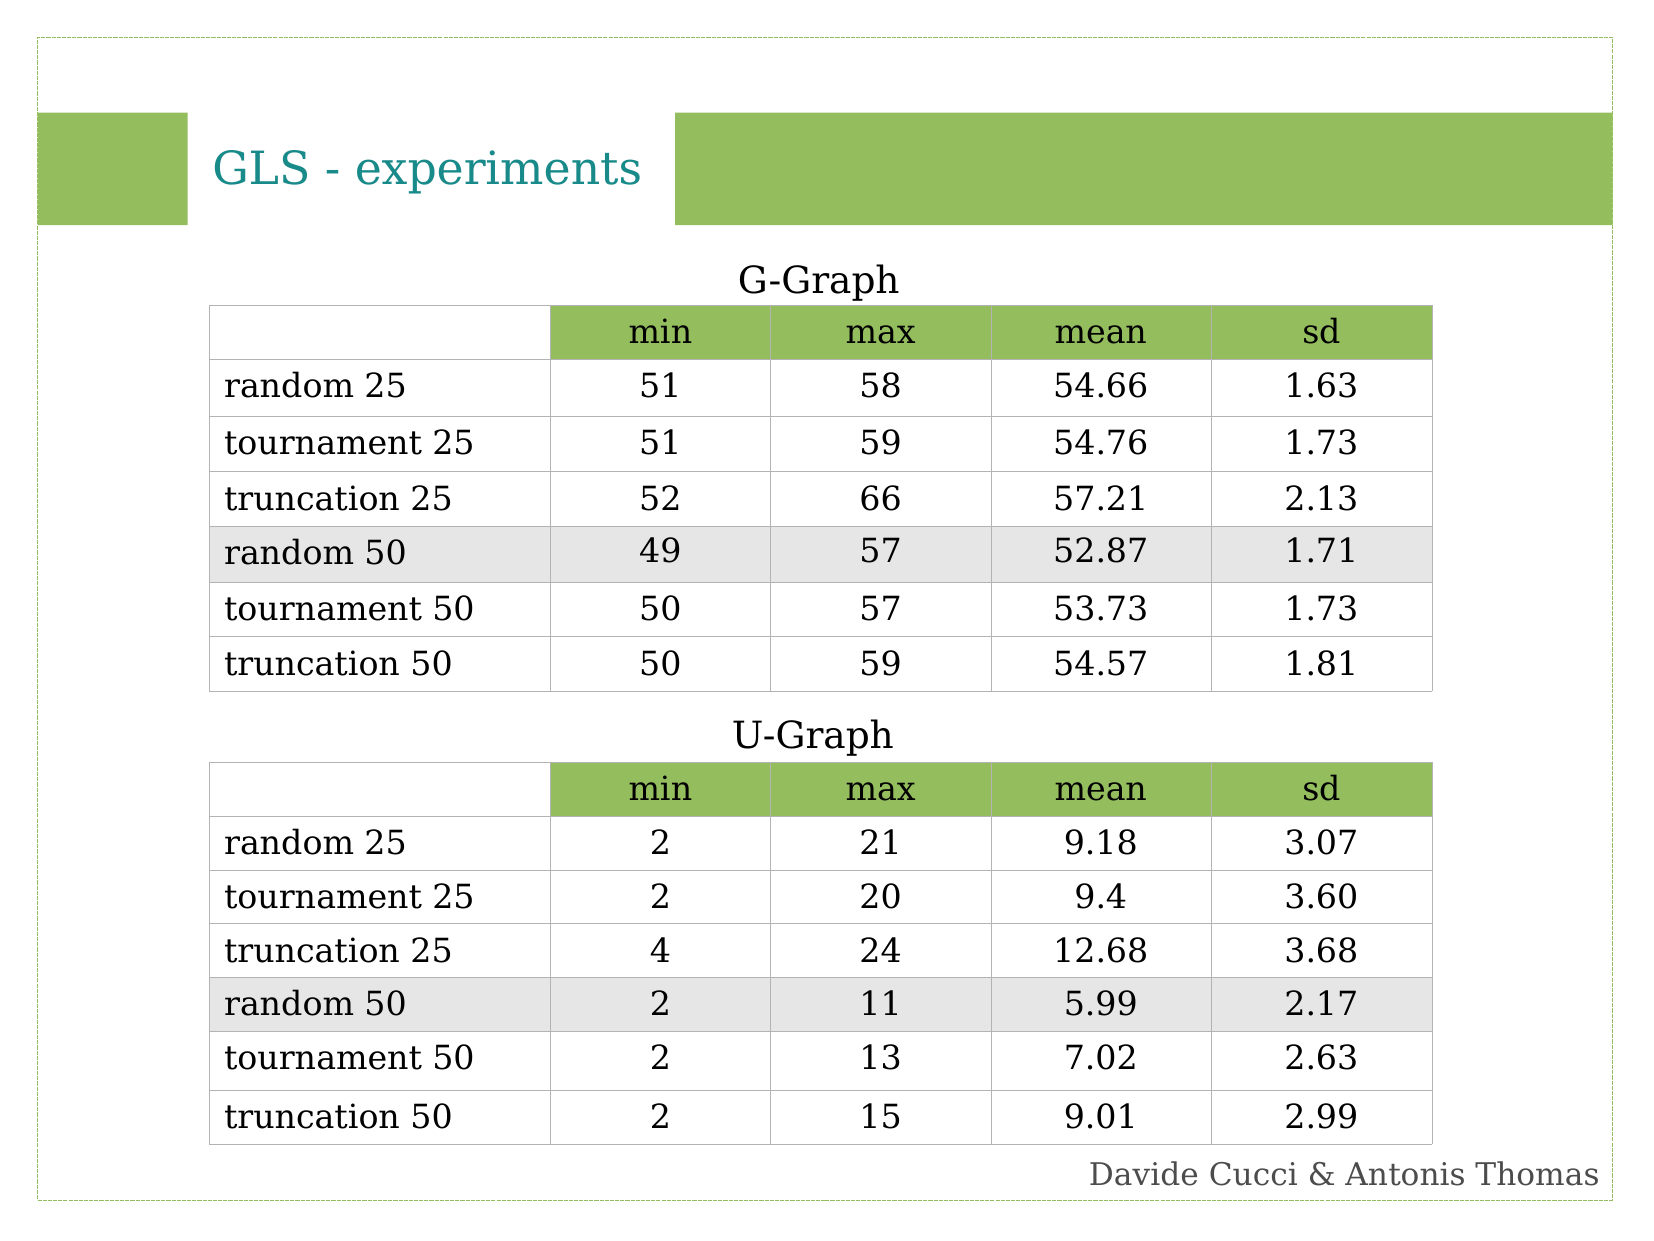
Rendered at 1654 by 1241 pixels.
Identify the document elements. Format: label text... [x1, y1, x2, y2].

table_cell 54.76 [992, 417, 1211, 471]
table_cell random 50 [210, 527, 550, 582]
table_cell 3.07 [1212, 817, 1432, 870]
table_cell 50 [551, 637, 770, 691]
table_cell 1.73 [1212, 417, 1432, 471]
table_cell 57 [771, 527, 991, 582]
table_cell 3.60 [1212, 871, 1432, 923]
table_cell 13 [771, 1032, 991, 1090]
table_cell 2.63 [1212, 1032, 1432, 1090]
table_cell 3.68 [1212, 924, 1432, 977]
table_cell 54.57 [992, 637, 1211, 691]
table_header max [771, 311, 991, 359]
table_cell 51 [551, 417, 770, 471]
text_box G-Graph [181, 251, 1457, 311]
table_cell 2.13 [1212, 472, 1432, 526]
table_header mean [992, 765, 1211, 816]
table_header [210, 311, 550, 359]
table_cell truncation 25 [210, 924, 550, 977]
table_cell 2 [551, 978, 770, 1031]
table_cell 1.73 [1212, 583, 1432, 636]
table_cell 2 [551, 817, 770, 870]
table_cell 2.99 [1212, 1091, 1432, 1144]
table_cell 59 [771, 637, 991, 691]
table_header sd [1212, 311, 1432, 359]
text_box Davide Cucci & Antonis Thomas [1074, 1149, 1616, 1201]
table_cell 2 [551, 1091, 770, 1144]
table_cell 9.18 [992, 817, 1211, 870]
table_cell 58 [771, 360, 991, 416]
table_cell 1.81 [1212, 637, 1432, 691]
table_cell 24 [771, 924, 991, 977]
table_header [210, 765, 550, 816]
table_cell 2.17 [1212, 978, 1432, 1031]
table_cell 11 [771, 978, 991, 1031]
table_cell truncation 50 [210, 1091, 550, 1144]
table_cell 54.66 [992, 360, 1211, 416]
table_cell 51 [551, 360, 770, 416]
table_header max [771, 765, 991, 816]
table_cell 2 [551, 871, 770, 923]
text_box U-Graph [175, 706, 1451, 765]
table_cell 57.21 [992, 472, 1211, 526]
table_cell 1.71 [1212, 527, 1432, 582]
table_cell 12.68 [992, 924, 1211, 977]
text_box [675, 112, 1613, 226]
table_cell tournament 50 [210, 583, 550, 636]
table_cell 59 [771, 417, 991, 471]
table_cell 52.87 [992, 527, 1211, 582]
table_header sd [1212, 765, 1432, 816]
table_cell 66 [771, 472, 991, 526]
table_cell 50 [551, 583, 770, 636]
table_cell truncation 25 [210, 472, 550, 526]
table_cell 7.02 [992, 1032, 1211, 1090]
table_header min [551, 765, 770, 816]
text_box GLS - experiments [197, 134, 658, 203]
table_cell 9.01 [992, 1091, 1211, 1144]
table_header min [551, 311, 770, 359]
table_cell random 25 [210, 360, 550, 416]
table_cell 2 [551, 1032, 770, 1090]
table_cell random 50 [210, 978, 550, 1031]
table_header mean [992, 311, 1211, 359]
table_cell 5.99 [992, 978, 1211, 1031]
table_cell random 25 [210, 817, 550, 870]
table_cell 52 [551, 472, 770, 526]
table_cell 53.73 [992, 583, 1211, 636]
table_cell tournament 50 [210, 1032, 550, 1090]
table_cell 4 [551, 924, 770, 977]
table_cell 21 [771, 817, 991, 870]
table_cell tournament 25 [210, 871, 550, 923]
table_cell 15 [771, 1091, 991, 1144]
table_cell 57 [771, 583, 991, 636]
table_cell truncation 50 [210, 637, 550, 691]
table_cell 1.63 [1212, 360, 1432, 416]
table_cell tournament 25 [210, 417, 550, 471]
table_cell 9.4 [992, 871, 1211, 923]
text_box [37, 112, 188, 226]
table_cell 20 [771, 871, 991, 923]
table_cell 49 [551, 527, 770, 582]
